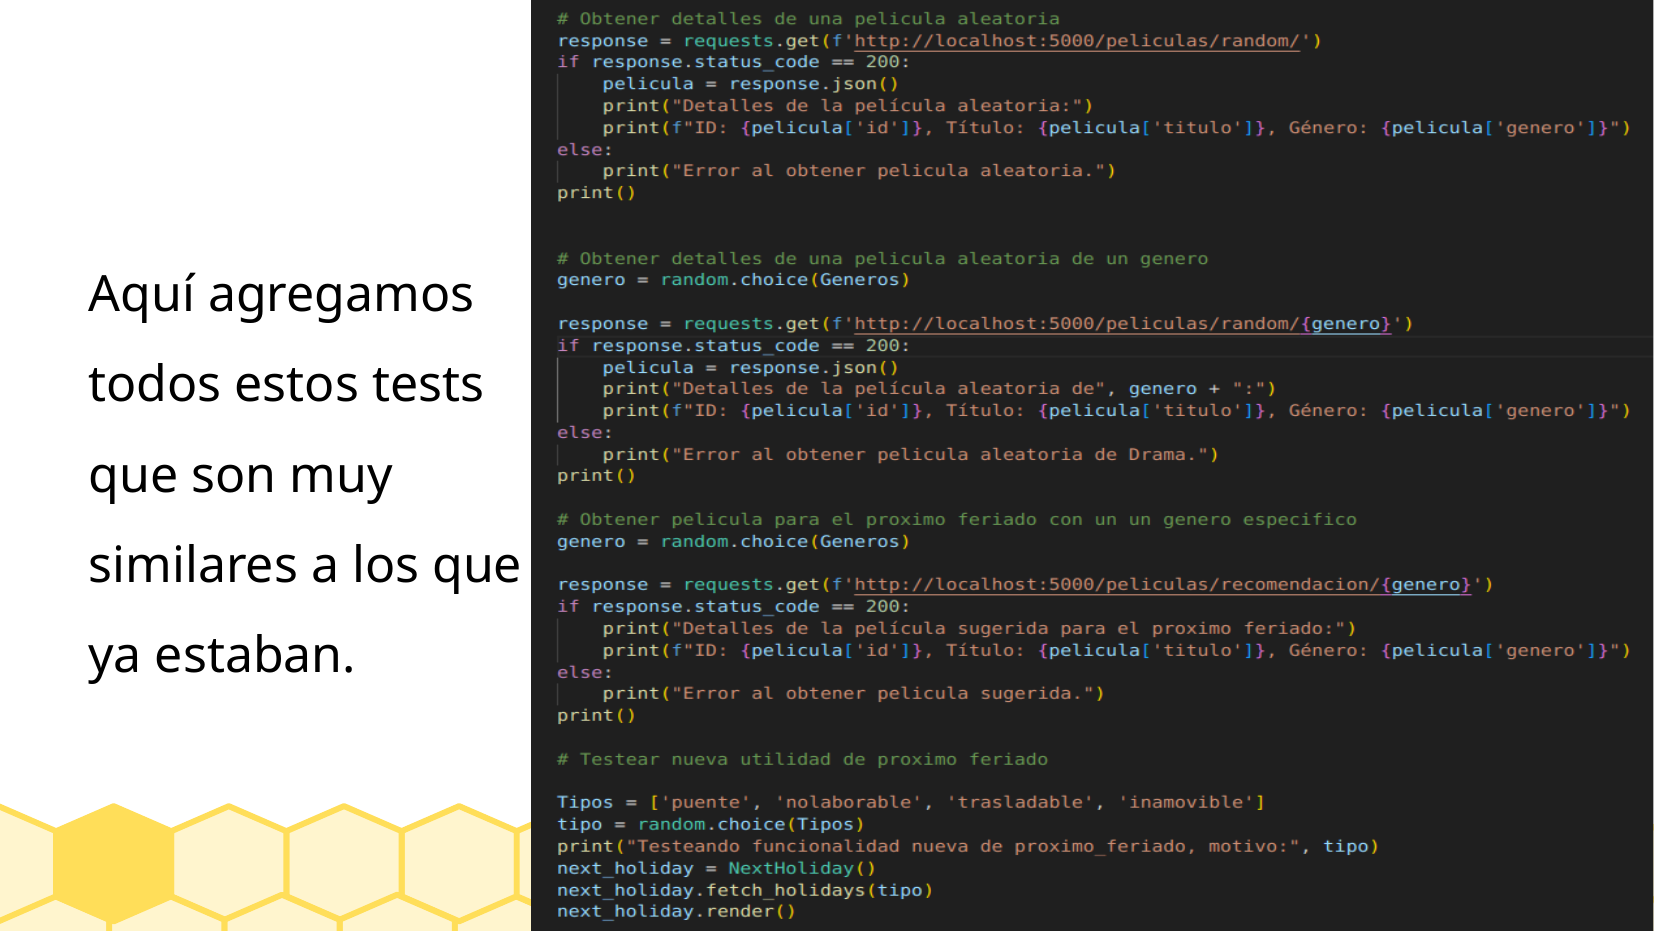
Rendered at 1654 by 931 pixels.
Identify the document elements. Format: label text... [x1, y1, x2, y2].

picture [531, 0, 1654, 931]
list Aquí agregamos todos estos tests que son muy similares a los que ya estaban. [17, 257, 531, 798]
